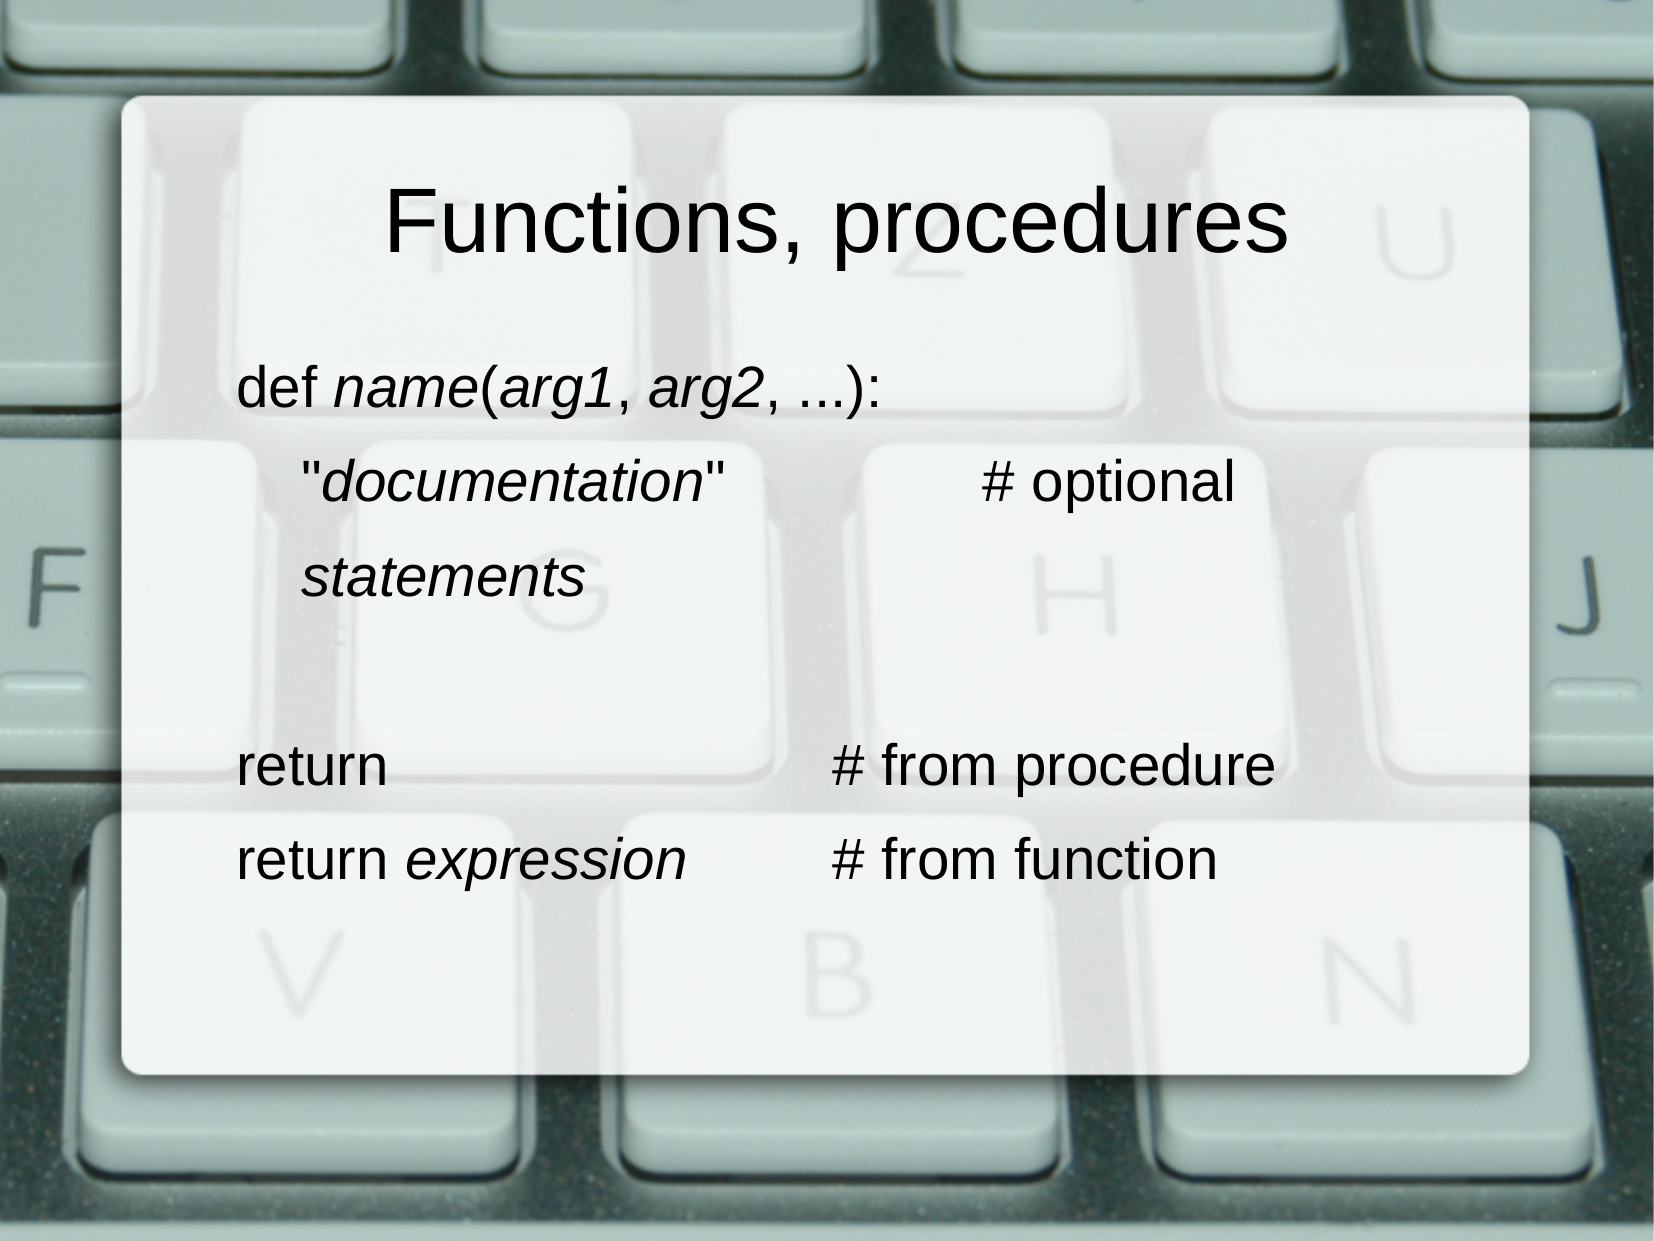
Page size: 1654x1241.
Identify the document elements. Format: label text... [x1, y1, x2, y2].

picture [0, 0, 1654, 1241]
title Functions, procedures [135, 117, 1506, 325]
list def name(arg1, arg2, ...): "documentation" # optional statements return # from procedure return expression # from function [147, 354, 1506, 1241]
